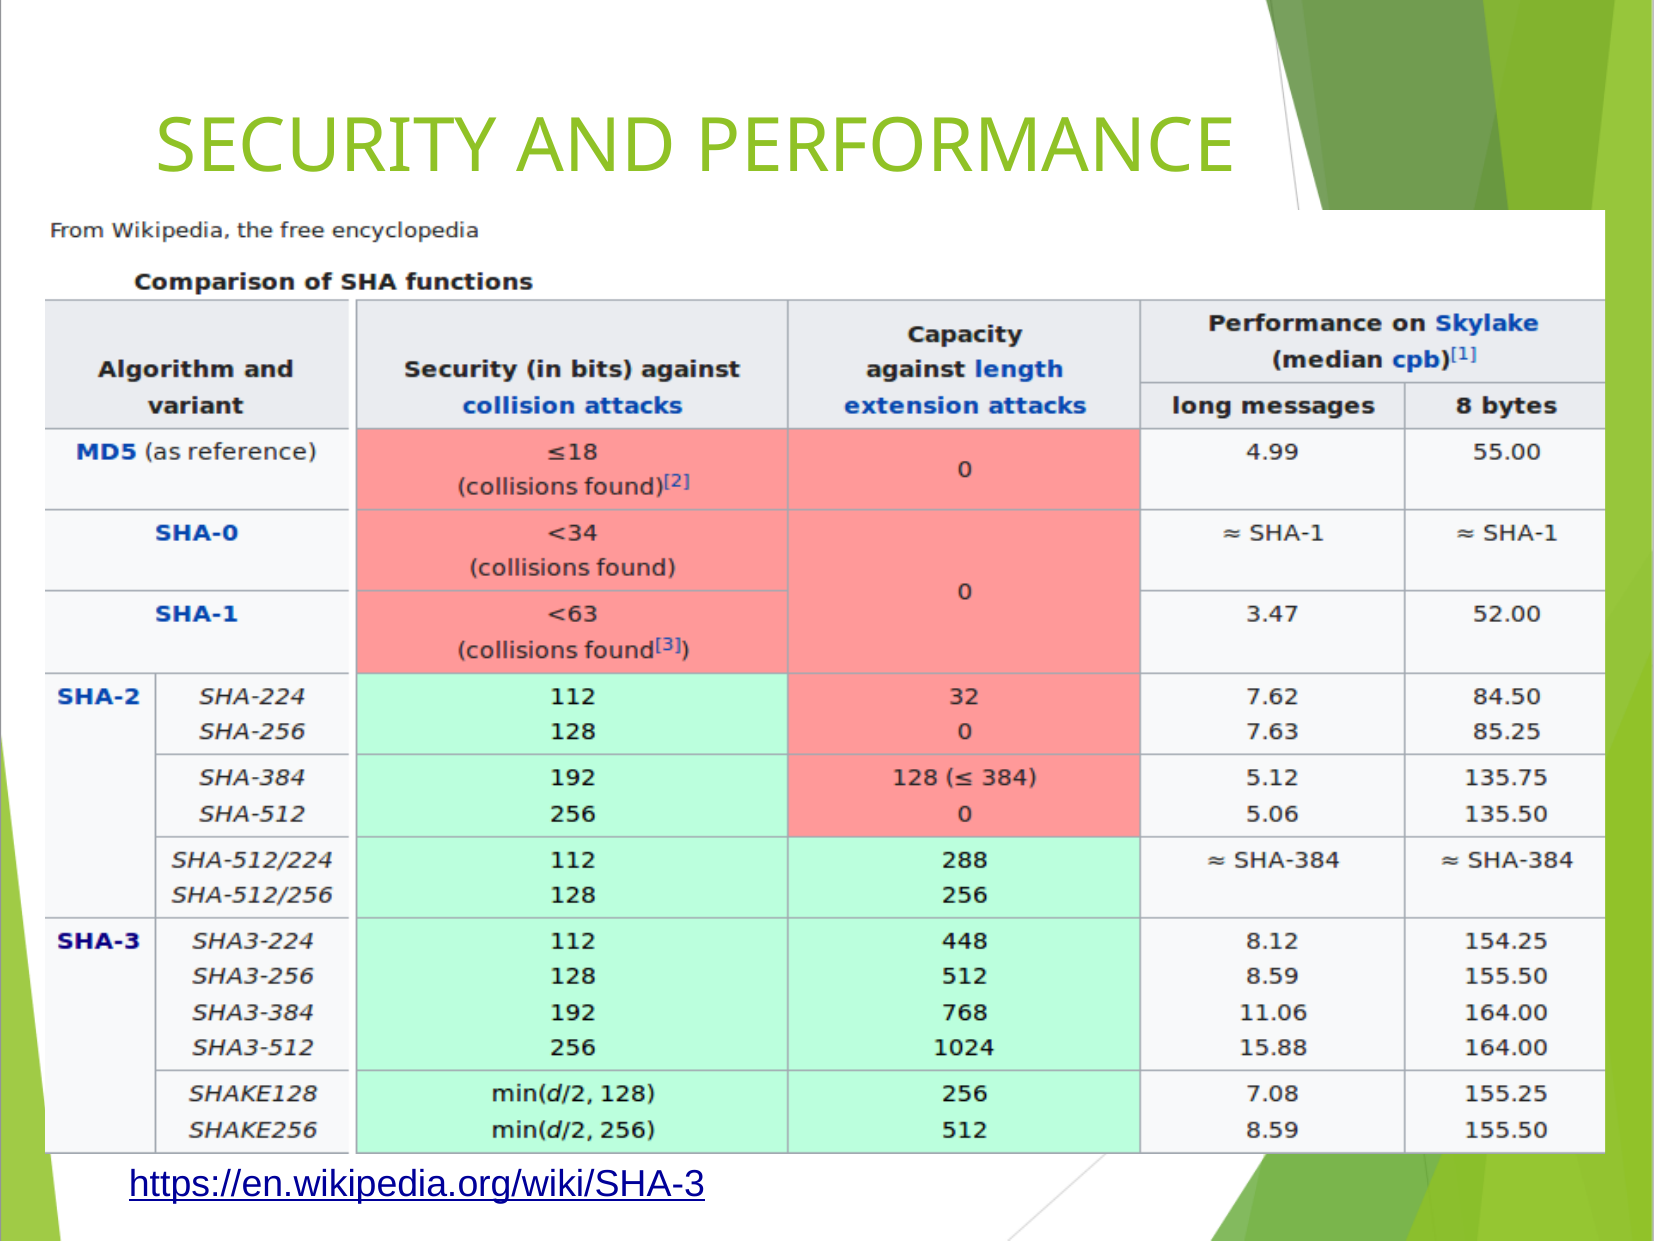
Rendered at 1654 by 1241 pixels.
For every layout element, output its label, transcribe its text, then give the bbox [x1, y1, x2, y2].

text_box https://en.wikipedia.org/wiki/SHA-3 [114, 1155, 721, 1212]
picture [0, 0, 1654, 1241]
title SECURITY AND PERFORMANCE [0, 39, 1441, 247]
